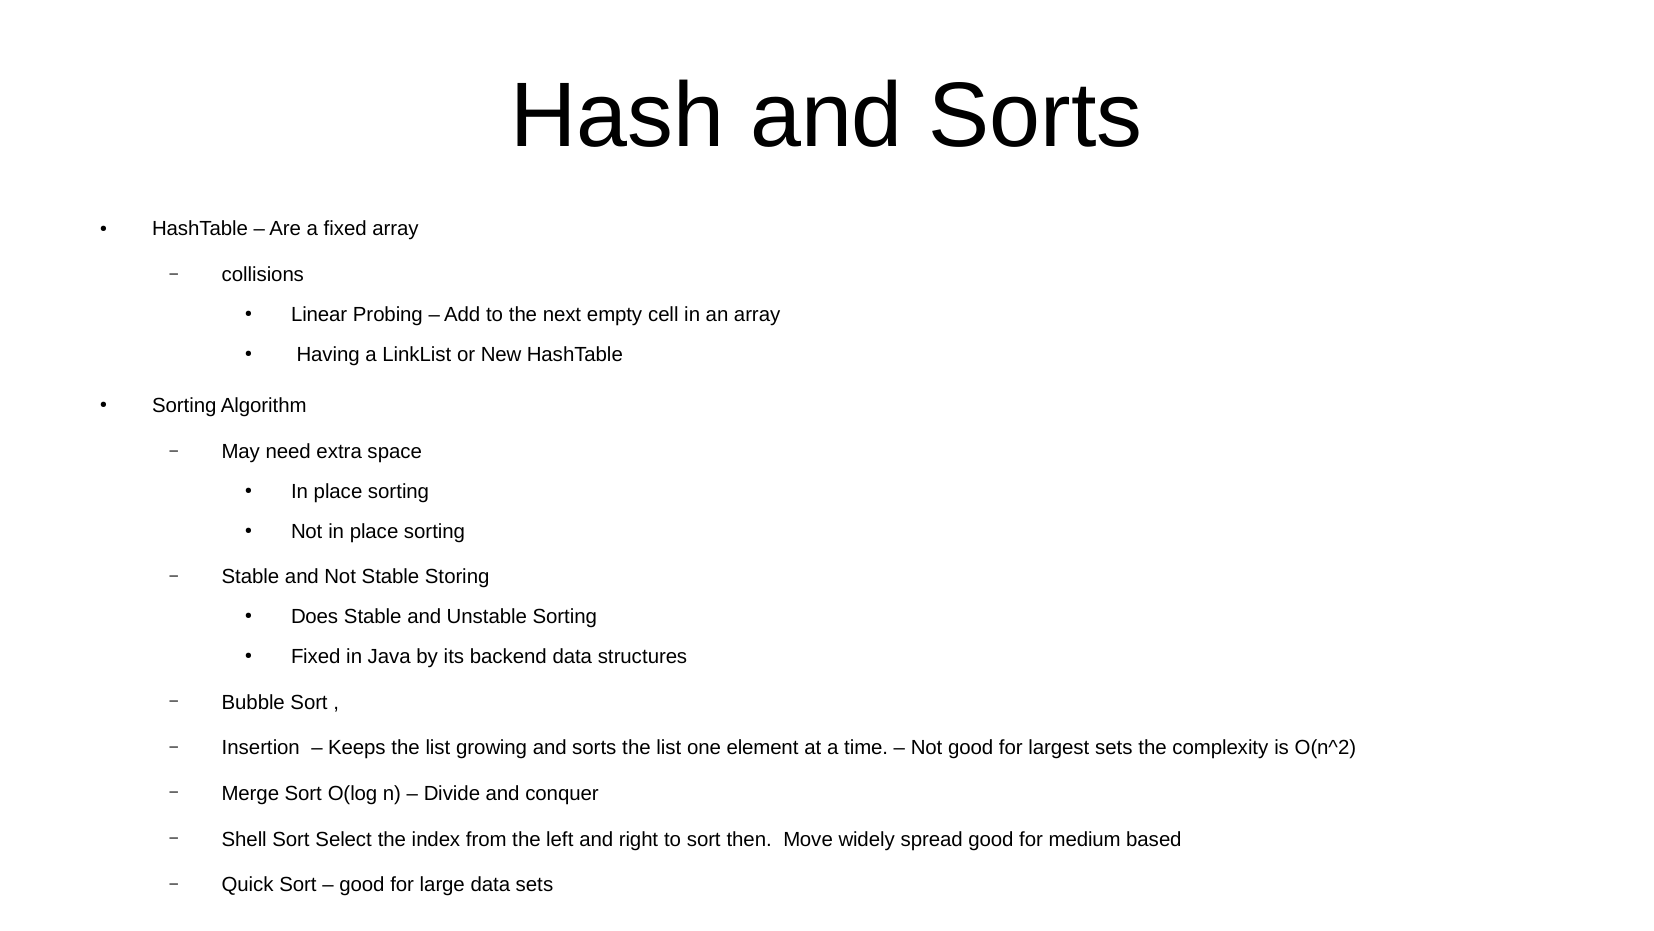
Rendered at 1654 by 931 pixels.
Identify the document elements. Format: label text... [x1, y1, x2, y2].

title Hash and Sorts [82, 37, 1571, 193]
list HashTable – Are a fixed array collisions Linear Probing – Add to the next empty cell in an array Having a LinkList or New HashTable Sorting Algorithm May need extra space In place sorting Not in place sorting Stable and Not Stable Storing Does Stable and Unstable Sorting Fixed in Java by its backend data structures Bubble Sort , Insertion – Keeps the list growing and sorts the list one element at a time. – Not good for largest sets the complexity is O(n^2) Merge Sort O(log n) – Divide and conquer Shell Sort Select the index from the left and right to sort then. Move widely spread good for medium based Quick Sort – good for large data sets [82, 217, 1636, 901]
